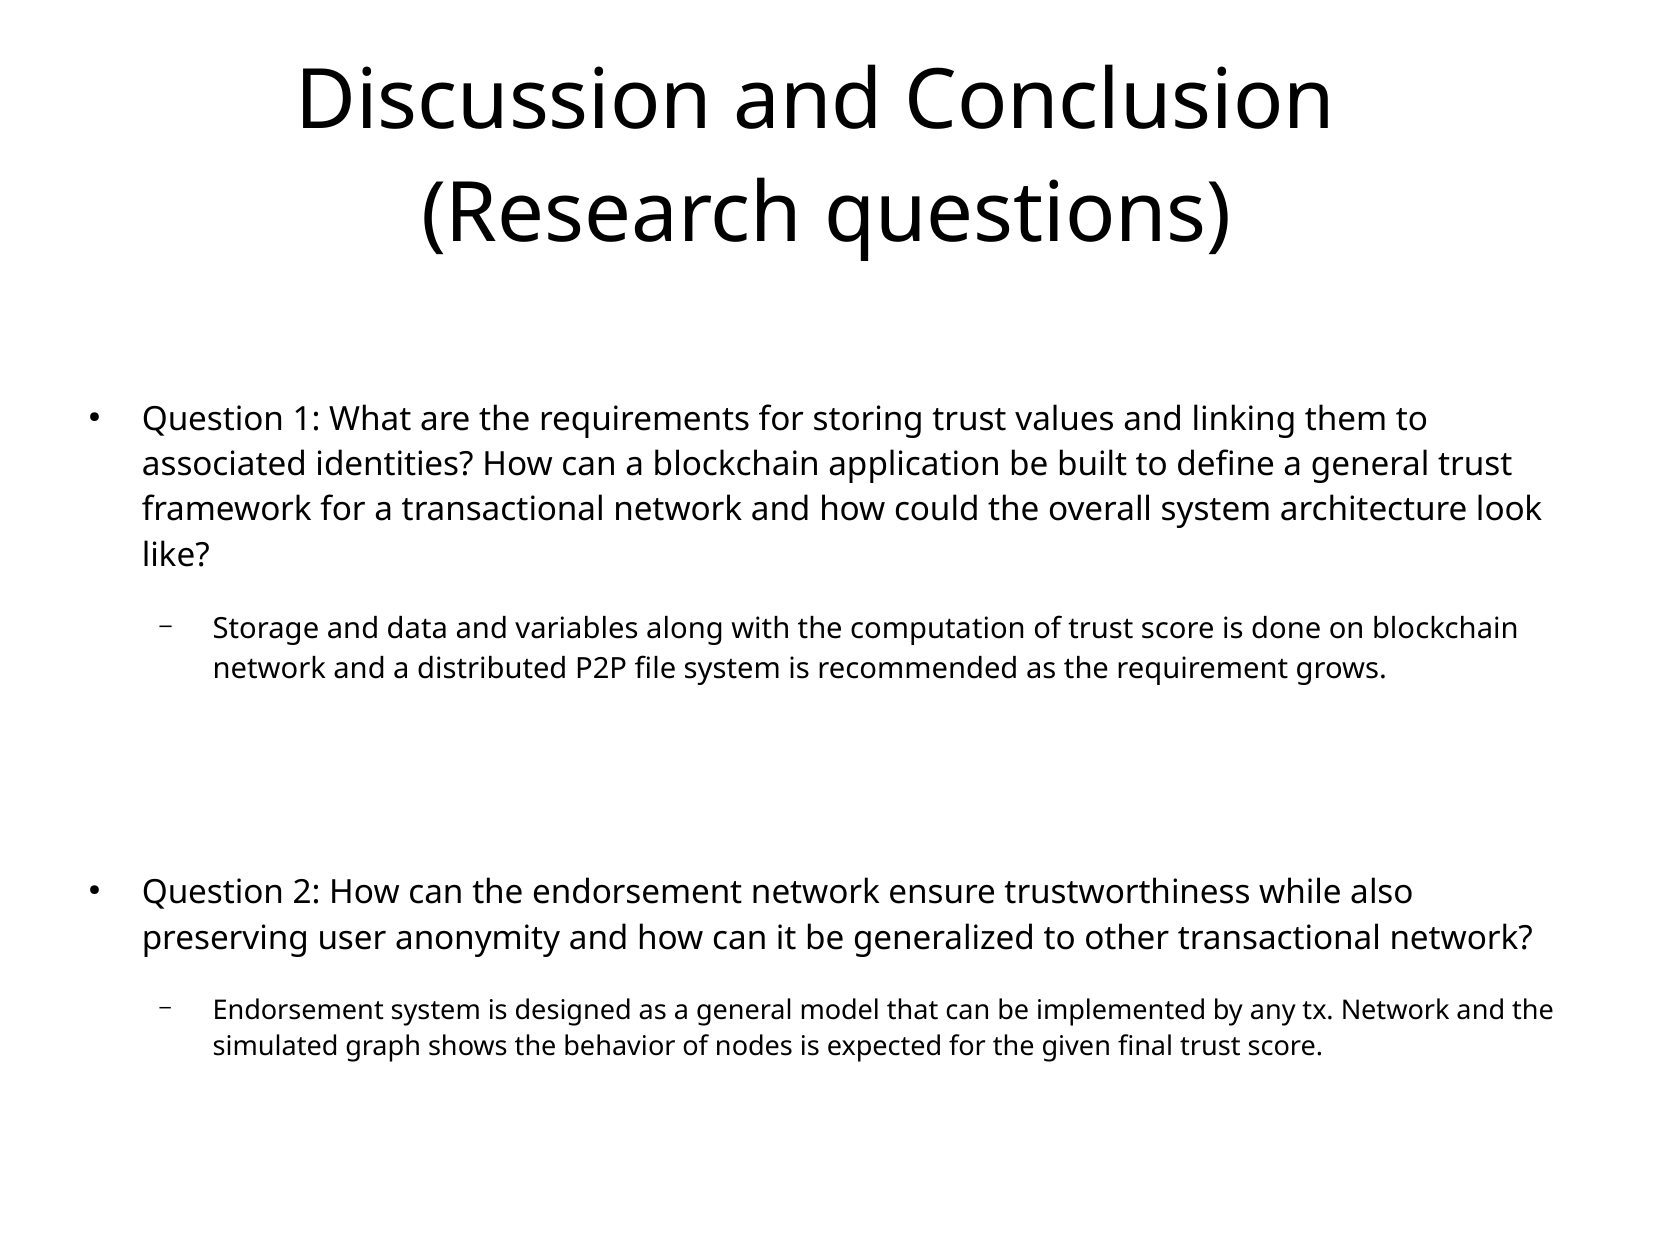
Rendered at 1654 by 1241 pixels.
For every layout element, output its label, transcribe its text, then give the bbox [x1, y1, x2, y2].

list Question 1: What are the requirements for storing trust values and linking them to associated identities? How can a blockchain application be built to define a general trust framework for a transactional network and how could the overall system architecture look like? Storage and data and variables along with the computation of trust score is done on blockchain network and a distributed P2P file system is recommended as the requirement grows. Question 2: How can the endorsement network ensure trustworthiness while also preserving user anonymity and how can it be generalized to other transactional network? Endorsement system is designed as a general model that can be implemented by any tx. Network and the simulated graph shows the behavior of nodes is expected for the given final trust score. [70, 394, 1560, 1115]
title Discussion and Conclusion (Research questions) [82, 39, 1571, 267]
